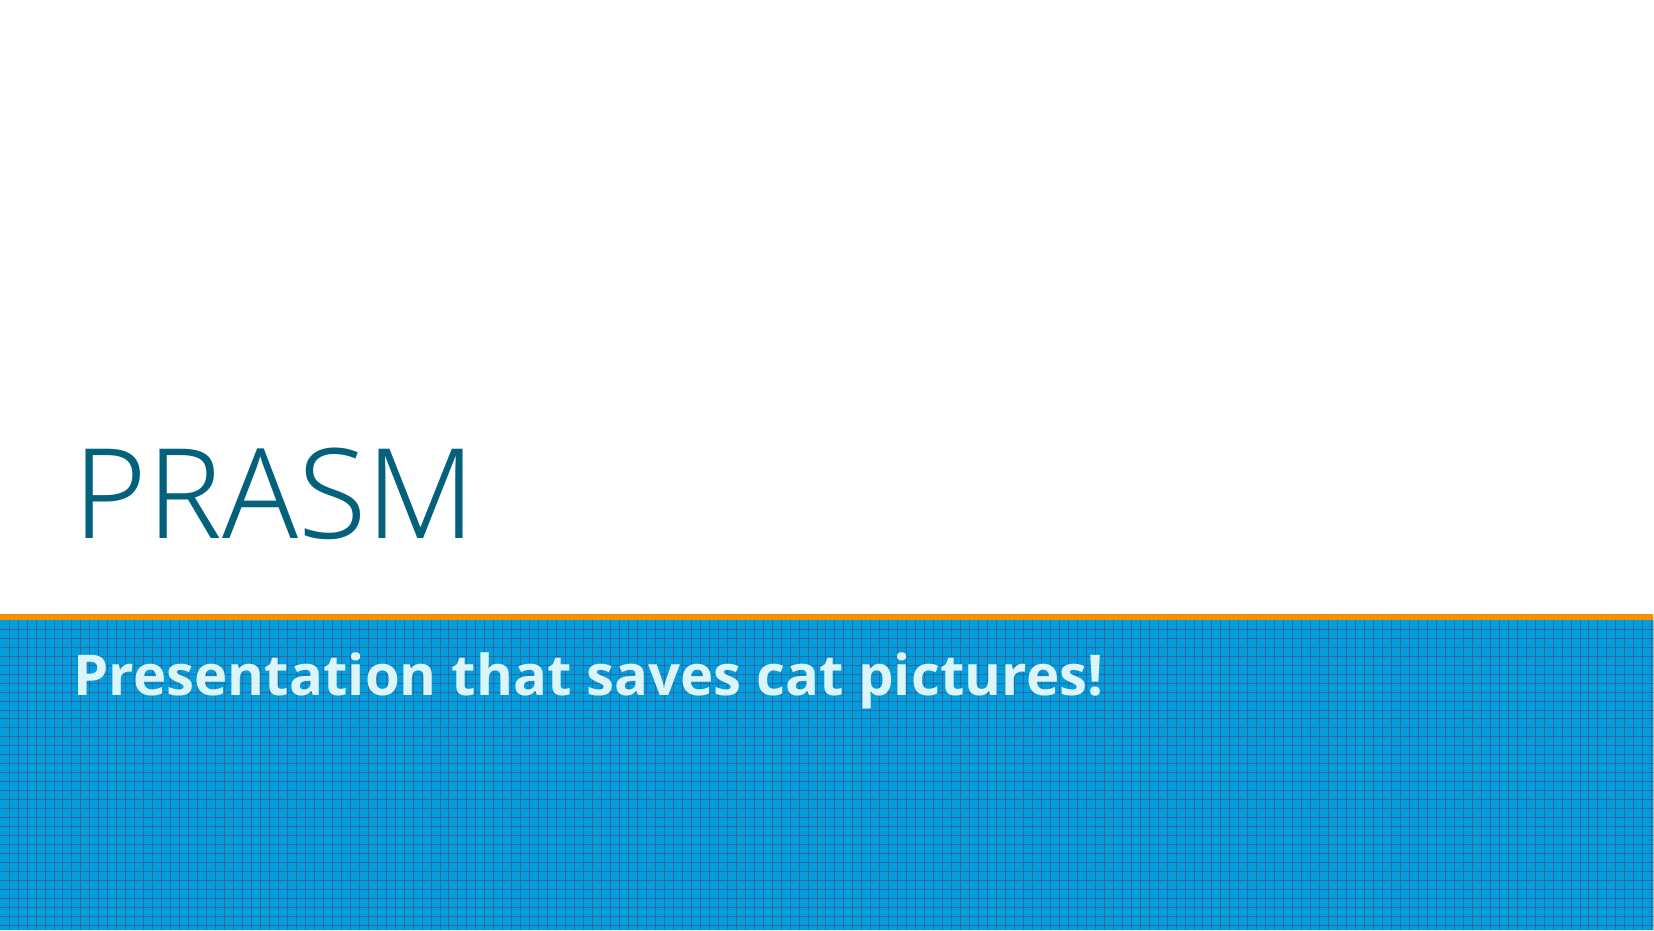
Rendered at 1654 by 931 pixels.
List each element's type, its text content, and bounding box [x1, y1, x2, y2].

title PRASM [73, 44, 1551, 576]
subtitle Presentation that saves cat pictures! [73, 634, 1551, 827]
